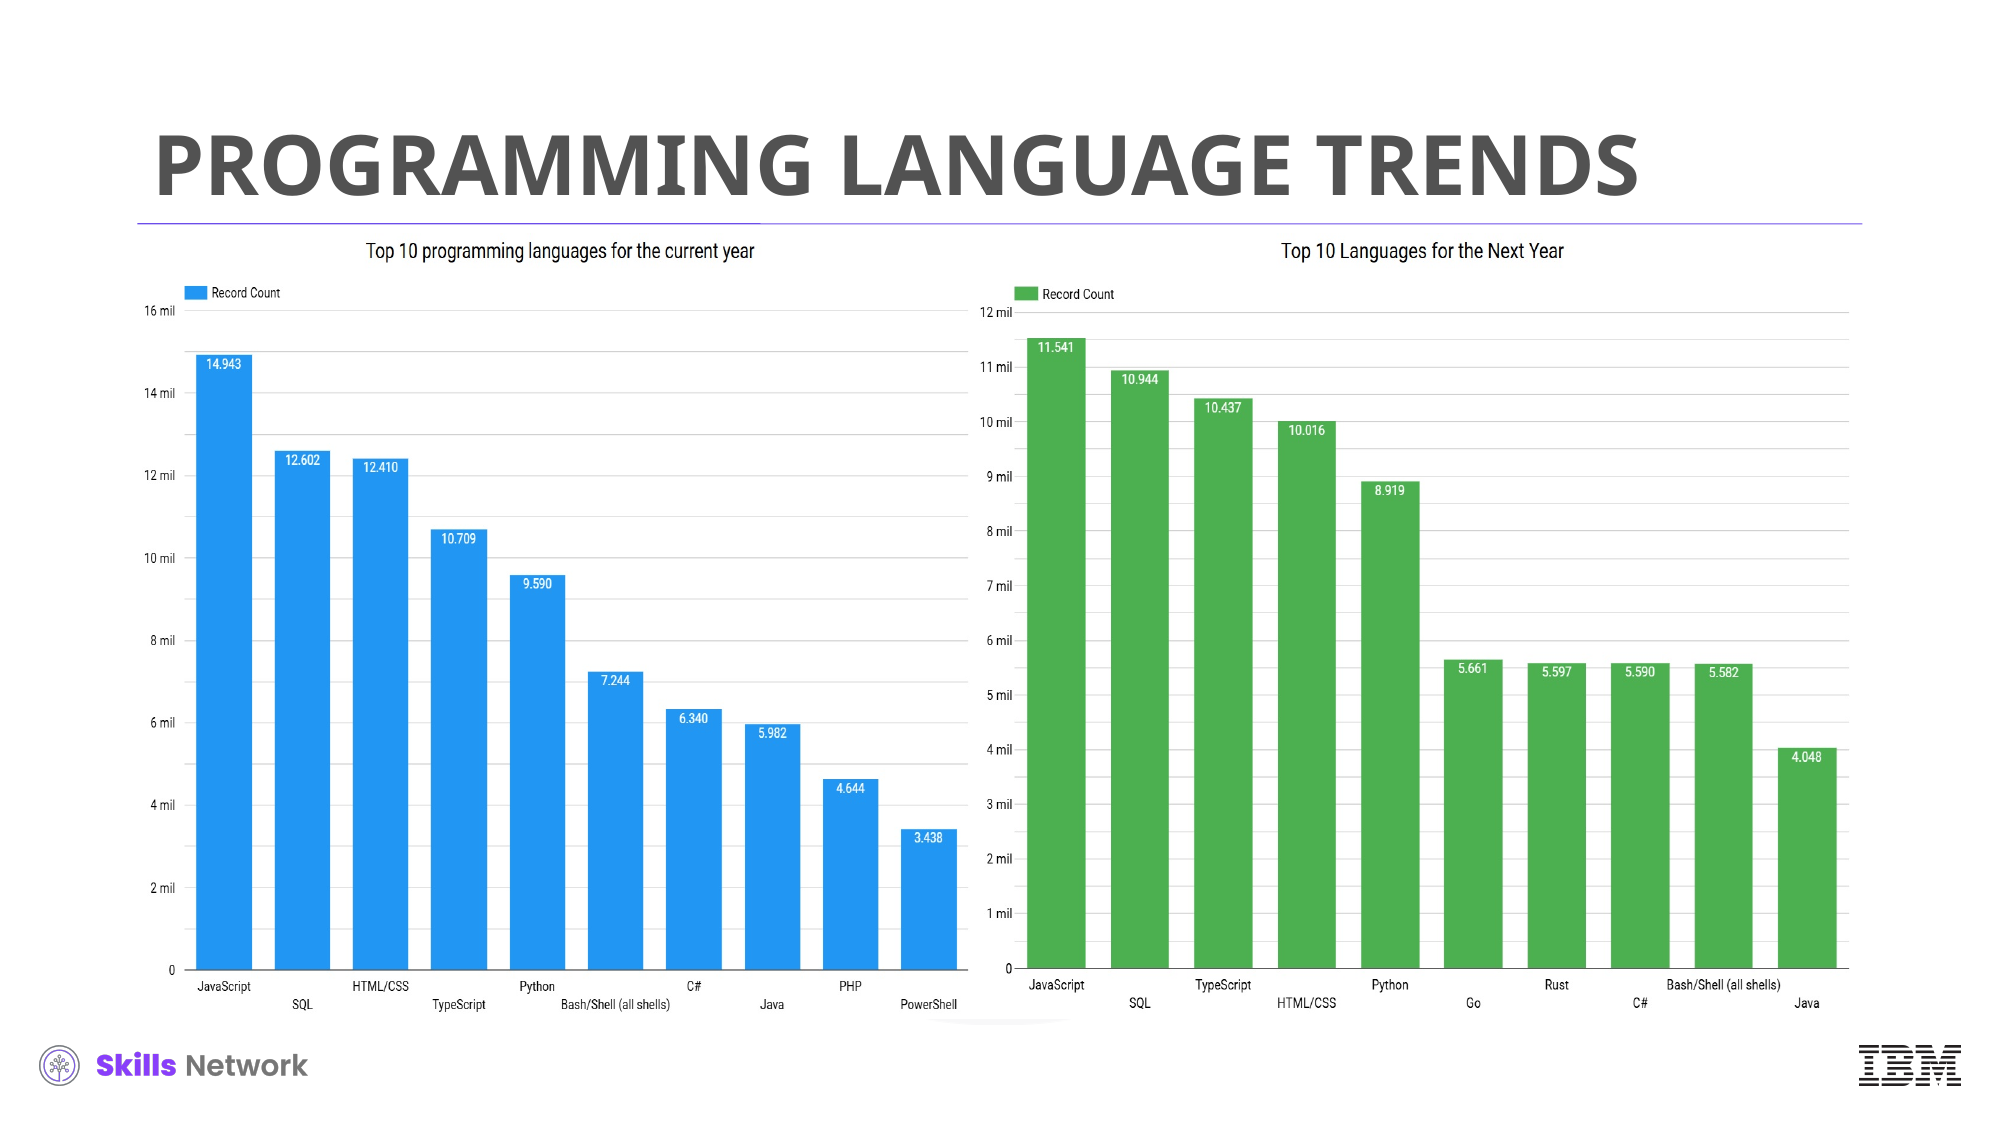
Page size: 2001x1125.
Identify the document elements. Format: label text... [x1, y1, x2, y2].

picture [1859, 1045, 1961, 1086]
title PROGRAMMING LANGUAGE TRENDS [137, 59, 1863, 233]
picture [137, 233, 1863, 1019]
picture [39, 1045, 308, 1086]
